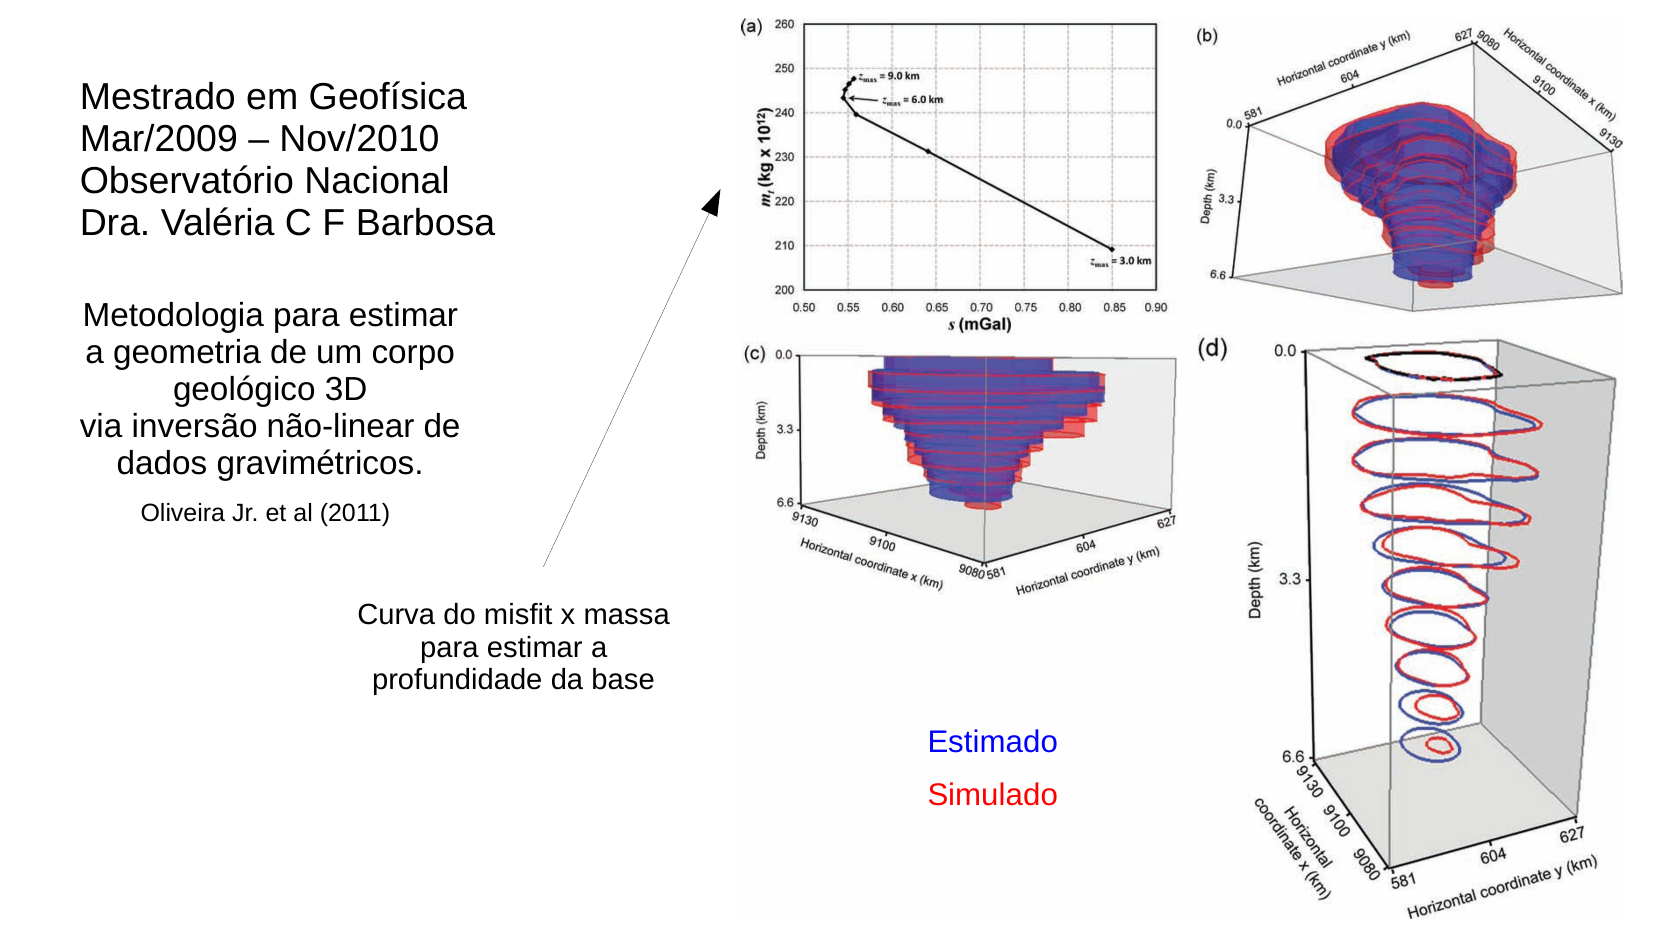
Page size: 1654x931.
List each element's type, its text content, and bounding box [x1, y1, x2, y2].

text_box Curva do misfit x massa para estimar a profundidade da base [342, 590, 733, 745]
text_box Metodologia para estimar a geometria de um corpo geológico 3D via inversão não-linear de dados gravimétricos. [64, 289, 485, 490]
text_box Simulado [912, 769, 1074, 820]
picture [741, 18, 1623, 919]
text_box Oliveira Jr. et al (2011) [41, 490, 491, 562]
text_box Mestrado em Geofísica Mar/2009 – Nov/2010 Observatório Nacional Dra. Valéria C F Barbosa [64, 67, 559, 251]
text_box Estimado [912, 716, 1074, 767]
